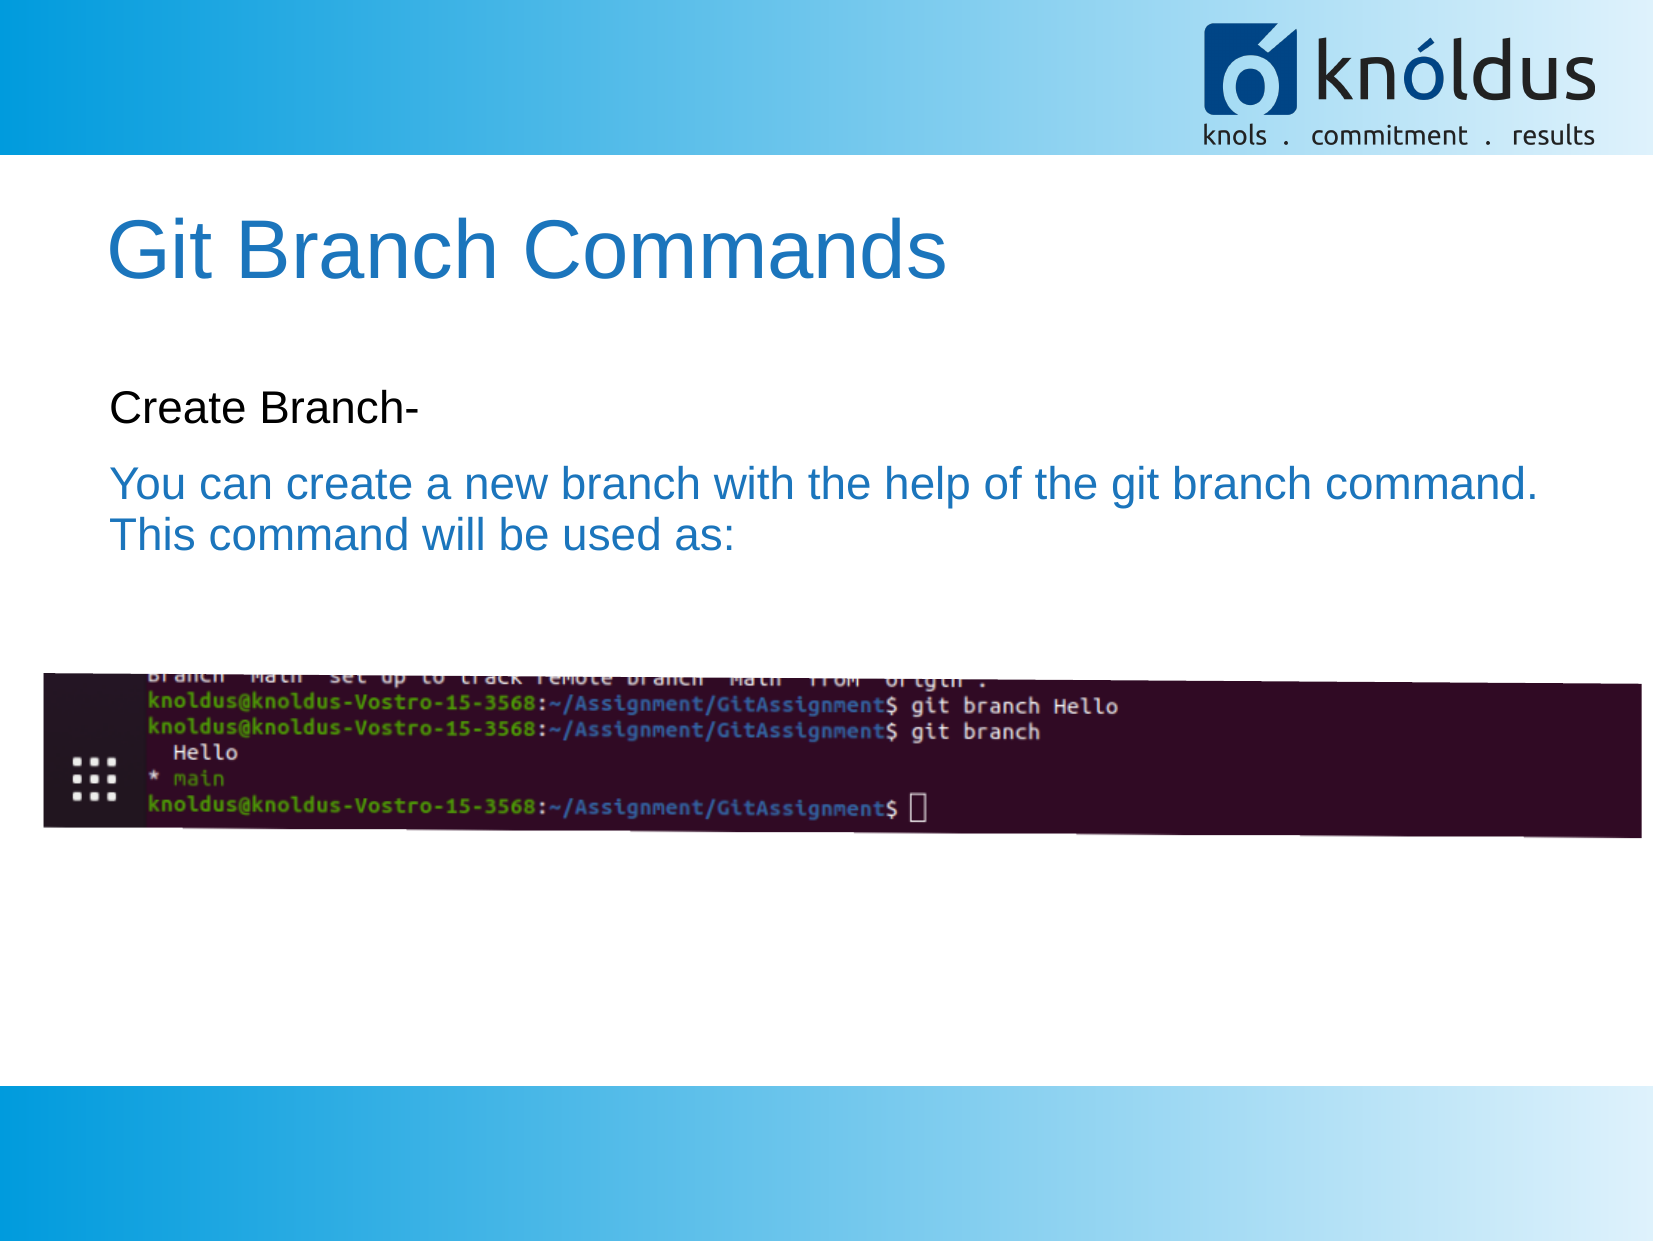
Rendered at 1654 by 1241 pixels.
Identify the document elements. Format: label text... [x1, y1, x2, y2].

text_box Create Branch- You can create a new branch with the help of the git branch command. This command will be used as: [94, 374, 1595, 683]
title Git Branch Commands [70, 203, 1205, 390]
picture [1204, 23, 1595, 145]
picture [43, 673, 1642, 1087]
